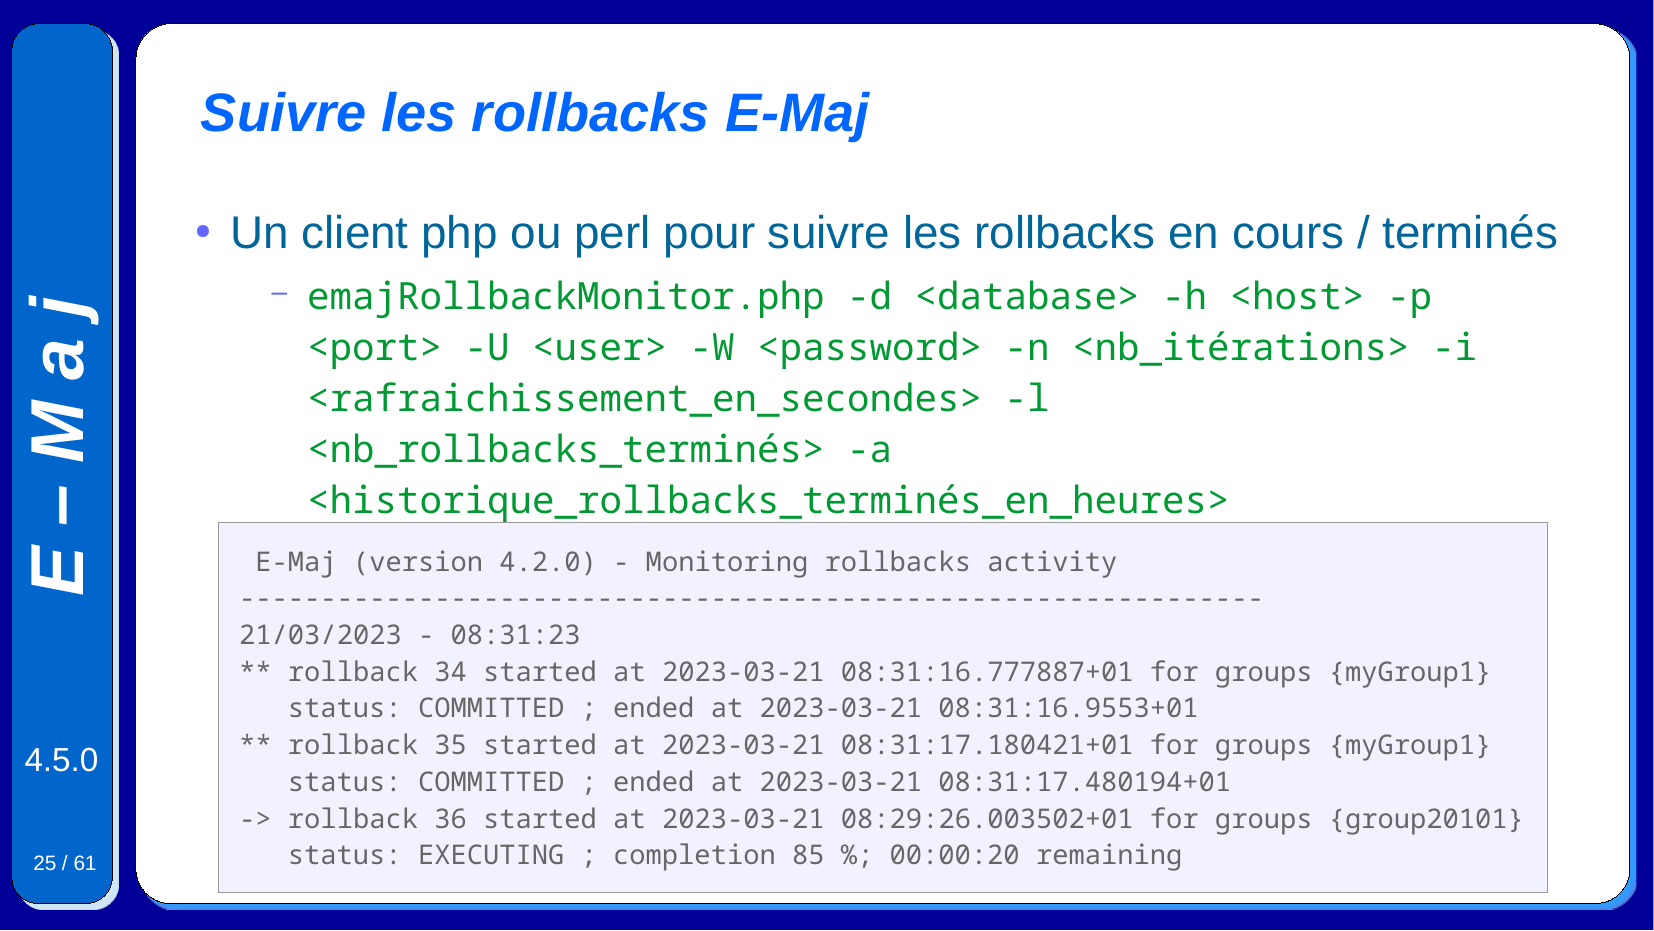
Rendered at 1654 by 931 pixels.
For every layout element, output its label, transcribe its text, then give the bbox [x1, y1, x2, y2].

list Un client php ou perl pour suivre les rollbacks en cours / terminés emajRollbackMonitor.php -d <database> -h <host> -p <port> -U <user> -W <password> -n <nb_itérations> -i <rafraichissement_en_secondes> -l <nb_rollbacks_terminés> -a <historique_rollbacks_terminés_en_heures> [177, 206, 1587, 502]
text_box E-Maj (version 4.2.0) - Monitoring rollbacks activity --------------------------------------------------------------- 21/03/2023 - 08:31:23 ** rollback 34 started at 2023-03-21 08:31:16.777887+01 for groups {myGroup1} status: COMMITTED ; ended at 2023-03-21 08:31:16.9553+01 ** rollback 35 started at 2023-03-21 08:31:17.180421+01 for groups {myGroup1} status: COMMITTED ; ended at 2023-03-21 08:31:17.480194+01 -> rollback 36 started at 2023-03-21 08:29:26.003502+01 for groups {group20101} status: EXECUTING ; completion 85 %; 00:00:20 remaining [218, 522, 1548, 878]
title Suivre les rollbacks E-Maj [200, 34, 1575, 191]
